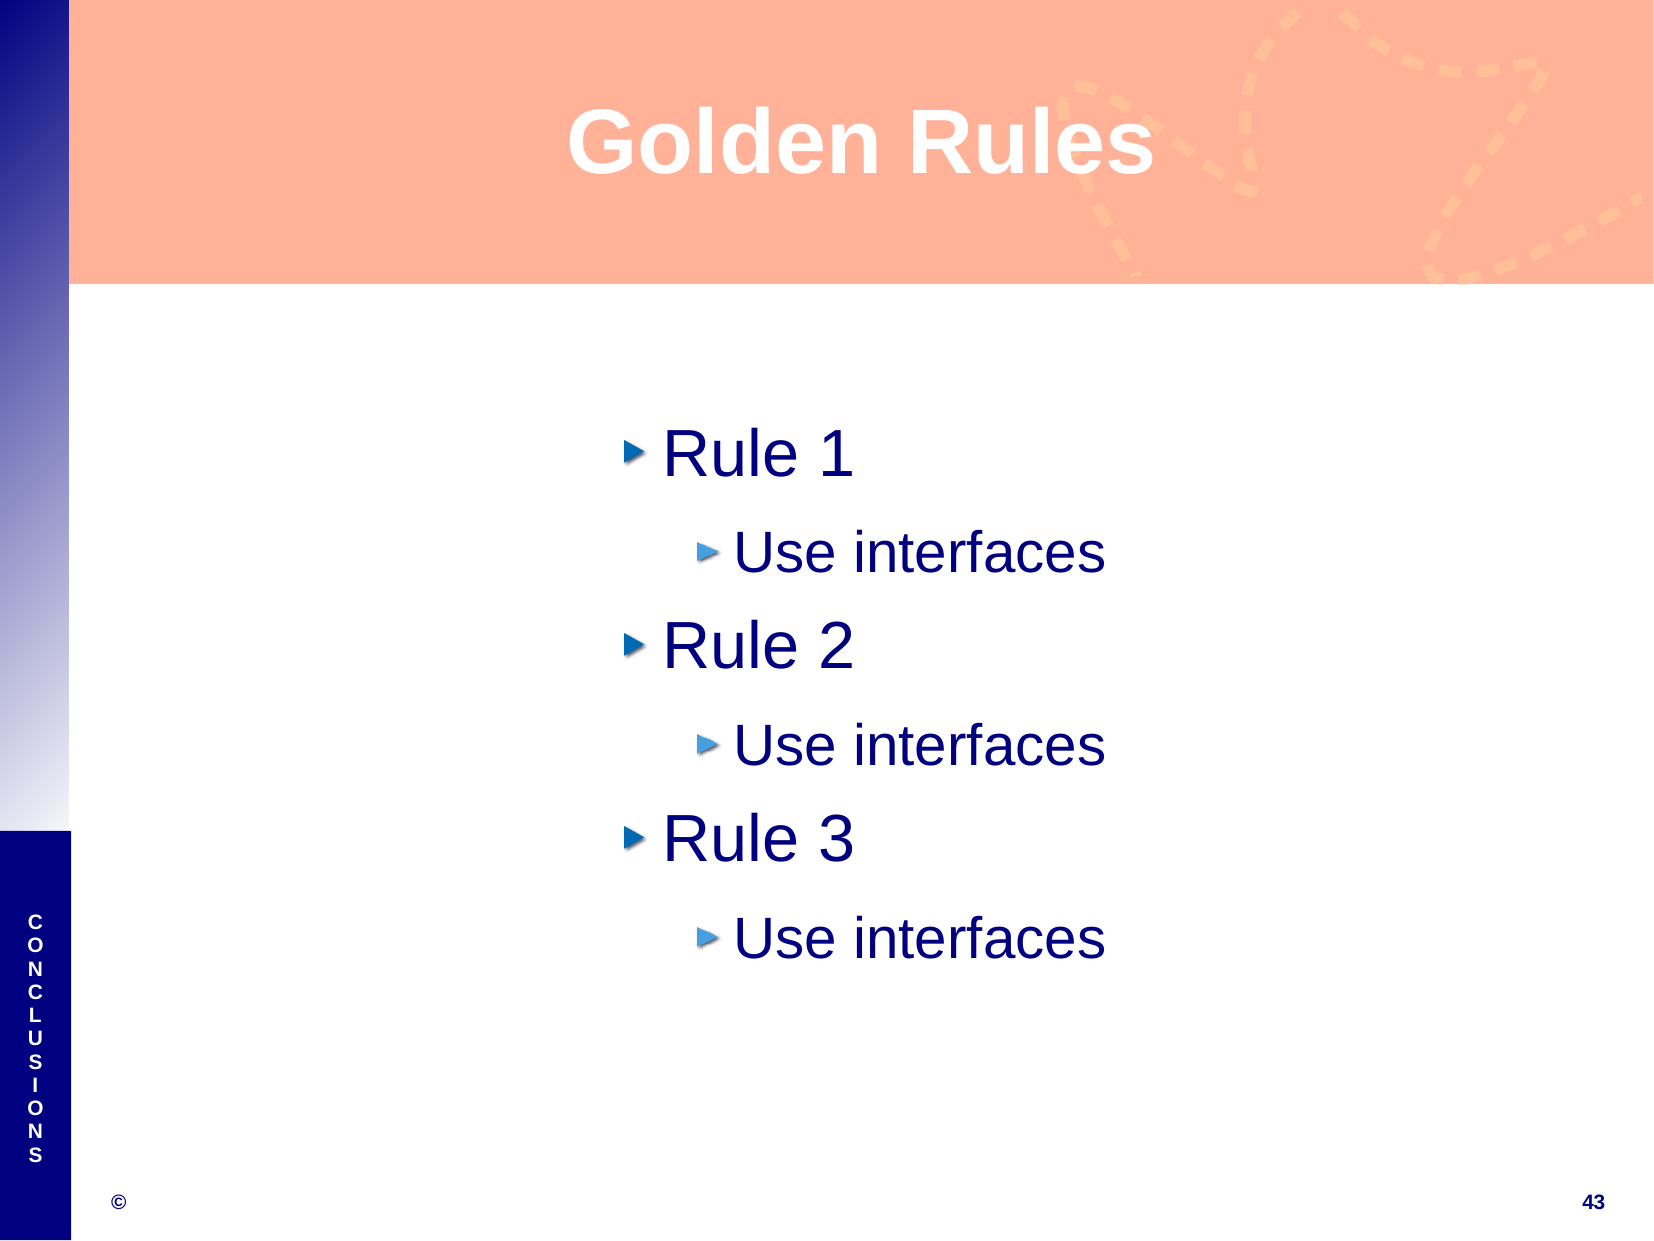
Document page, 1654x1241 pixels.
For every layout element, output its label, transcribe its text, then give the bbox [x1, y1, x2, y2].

title Golden Rules [108, 37, 1617, 246]
text_box C O N C L U S I O N S [0, 830, 71, 1241]
list Rule 1 Use interfaces Rule 2 Use interfaces Rule 3 Use interfaces [591, 415, 1136, 1033]
